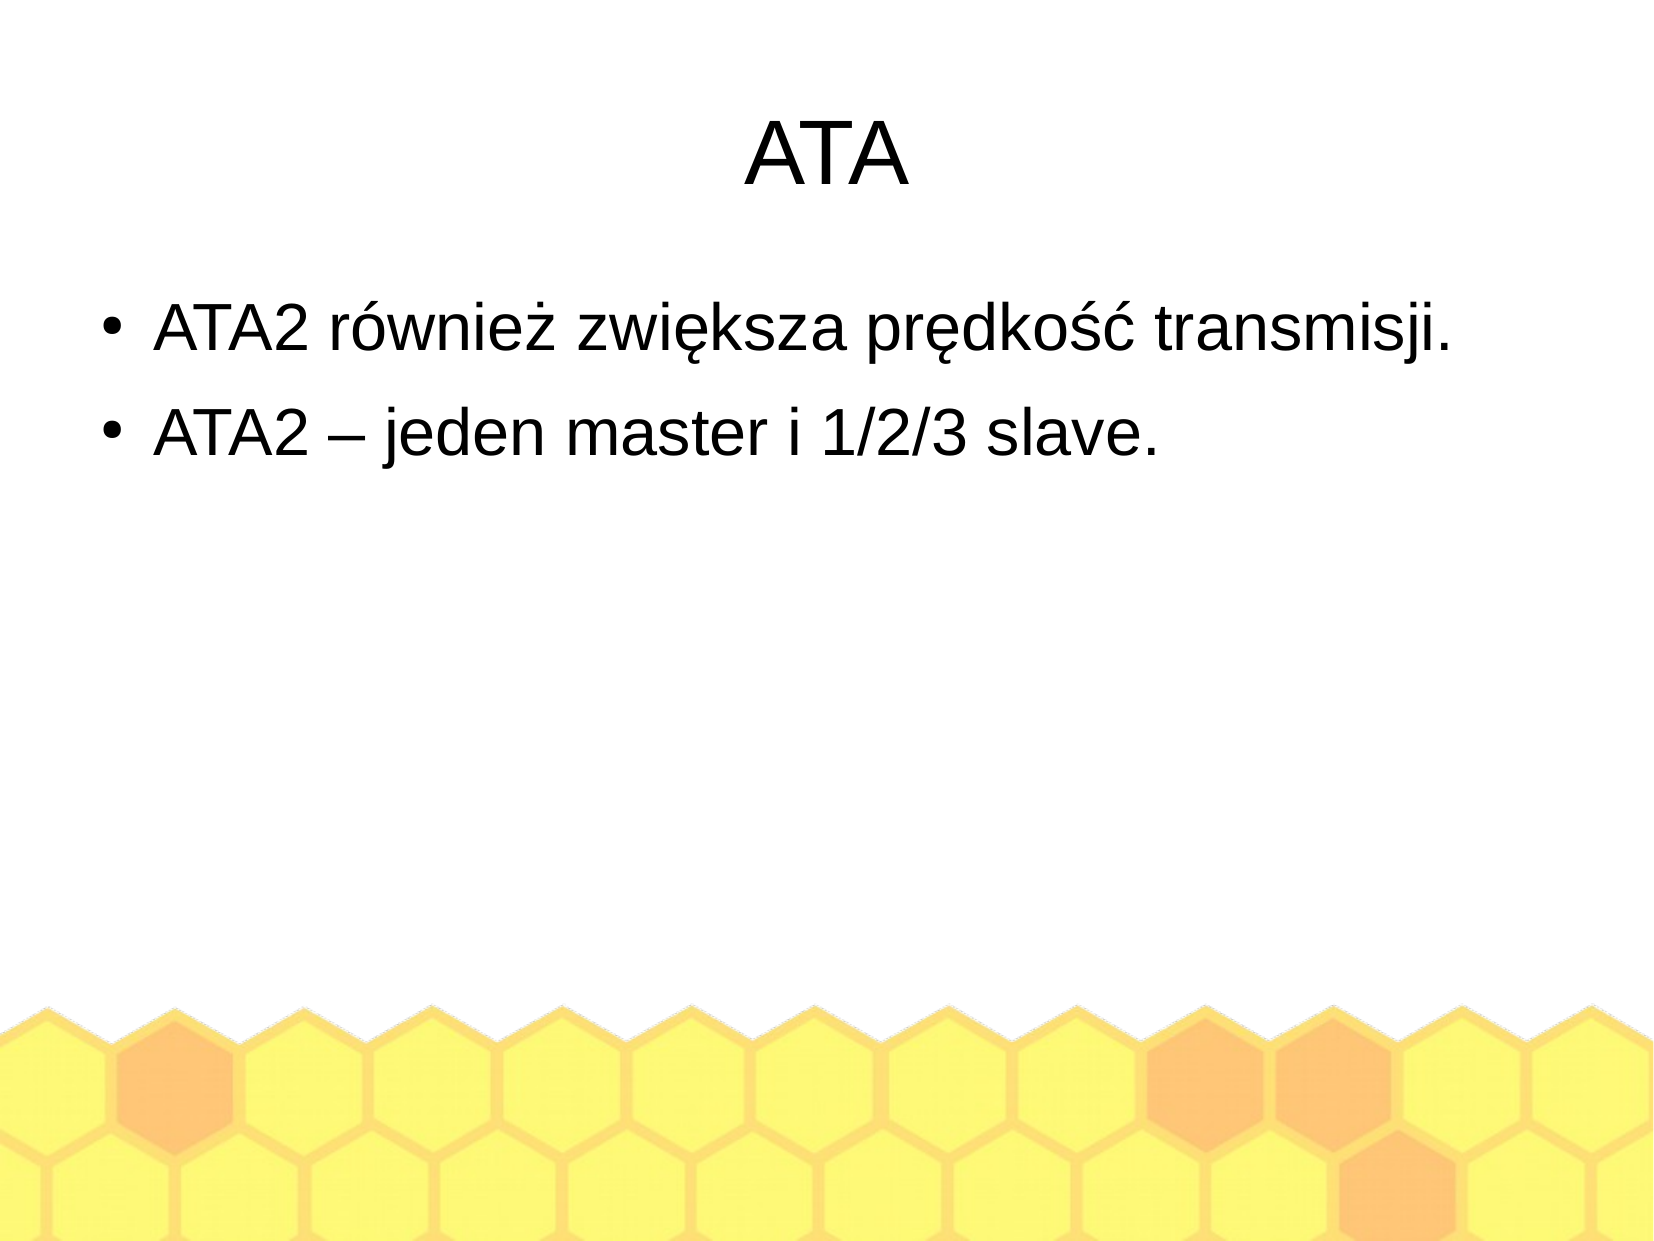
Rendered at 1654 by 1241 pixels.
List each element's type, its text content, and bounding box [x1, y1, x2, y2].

title ATA [82, 49, 1571, 257]
picture [0, 1001, 1654, 1241]
list ATA2 również zwiększa prędkość transmisji. ATA2 – jeden master i 1/2/3 slave. [82, 290, 1571, 1010]
